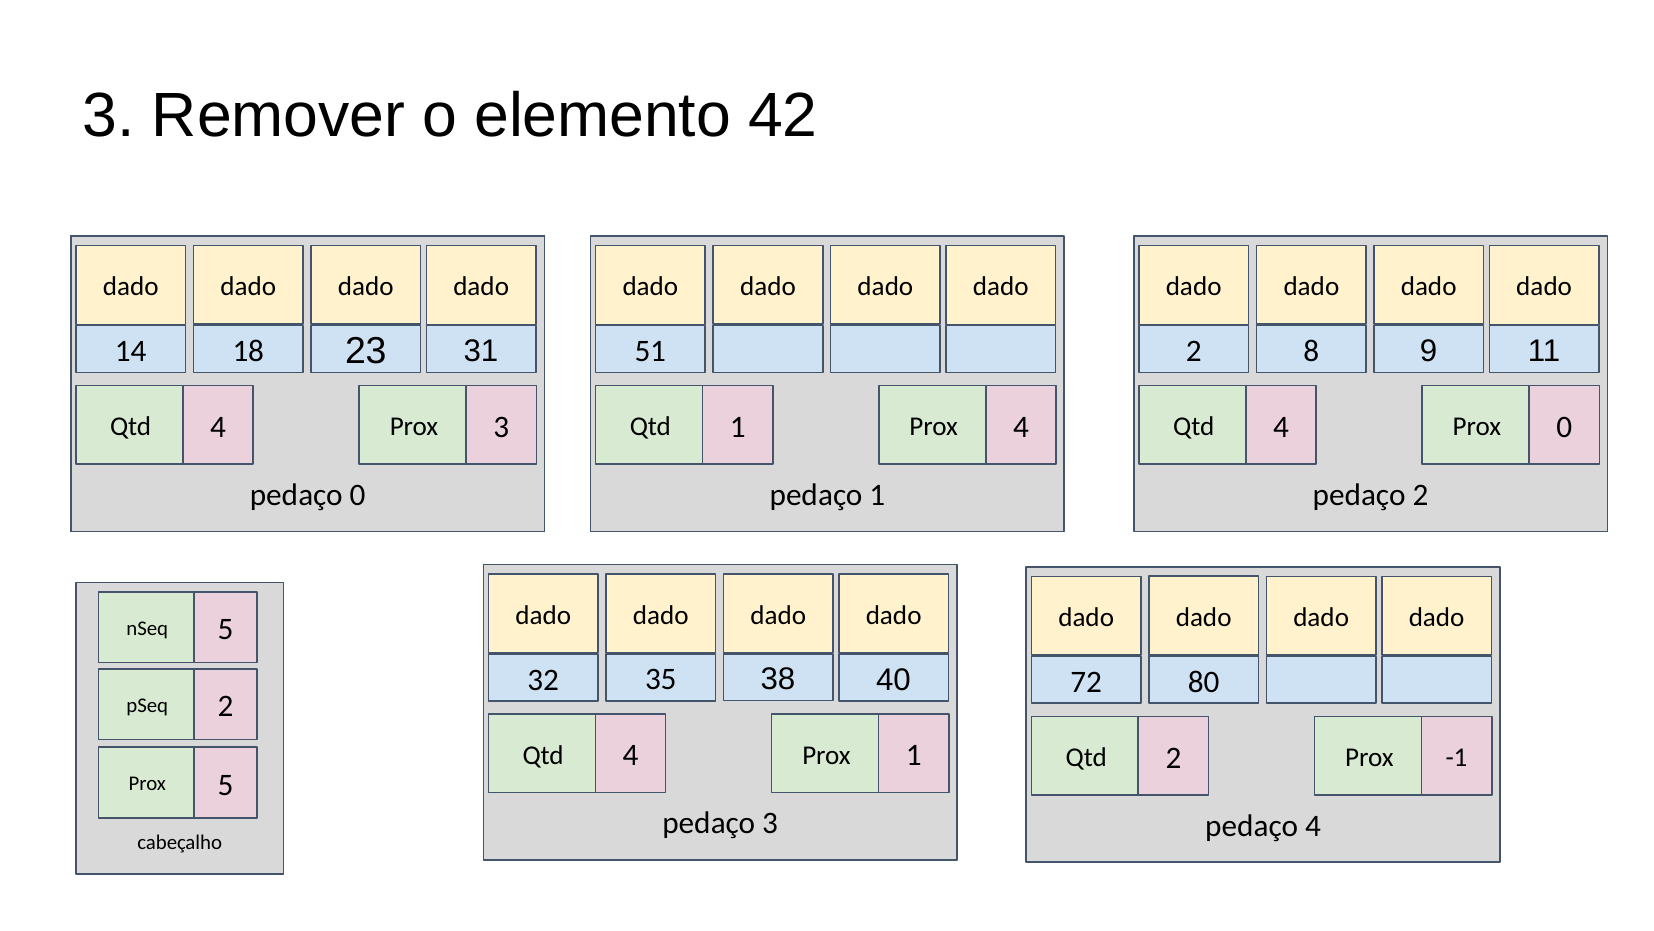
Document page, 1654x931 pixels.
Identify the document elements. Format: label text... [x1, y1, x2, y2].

text_box pedaço 4 [1026, 566, 1500, 863]
text_box 14 [75, 325, 186, 373]
text_box 38 [723, 653, 833, 701]
text_box Qtd [1138, 385, 1245, 465]
text_box 4 [595, 713, 666, 793]
text_box 3 [466, 385, 537, 465]
text_box 5 [193, 591, 257, 663]
text_box 51 [595, 325, 706, 373]
text_box dado [1489, 245, 1599, 325]
text_box Prox [771, 713, 878, 793]
text_box 31 [426, 325, 536, 373]
text_box dado [595, 245, 706, 325]
text_box 5 [193, 747, 257, 818]
text_box dado [1148, 576, 1259, 655]
text_box dado [310, 245, 421, 325]
text_box 2 [1138, 716, 1209, 795]
text_box -1 [1421, 716, 1492, 795]
text_box 9 [1373, 325, 1484, 373]
text_box [830, 325, 941, 373]
text_box 1 [878, 713, 949, 793]
text_box 11 [1489, 325, 1599, 373]
text_box [1381, 656, 1492, 704]
text_box [946, 325, 1056, 373]
text_box dado [838, 574, 949, 653]
text_box cabeçalho [76, 582, 284, 875]
text_box 0 [1529, 385, 1600, 465]
text_box 1 [702, 385, 773, 465]
text_box Prox [98, 747, 193, 818]
text_box [713, 325, 823, 373]
text_box Qtd [75, 385, 182, 465]
text_box dado [723, 574, 833, 653]
text_box Prox [1422, 385, 1529, 465]
text_box pSeq [98, 668, 193, 740]
text_box dado [946, 245, 1056, 325]
text_box 32 [488, 654, 598, 701]
text_box 4 [985, 385, 1057, 465]
text_box dado [713, 245, 823, 325]
text_box Qtd [1031, 716, 1138, 795]
text_box 2 [1138, 325, 1249, 373]
text_box 2 [193, 668, 257, 740]
text_box dado [75, 245, 186, 325]
text_box pedaço 1 [590, 236, 1065, 532]
text_box 40 [838, 654, 949, 701]
text_box pedaço 2 [1133, 236, 1608, 532]
text_box Prox [359, 385, 466, 465]
text_box 72 [1031, 656, 1141, 704]
text_box 4 [1245, 385, 1317, 465]
text_box [1266, 656, 1376, 704]
text_box 18 [193, 325, 304, 373]
text_box 23 [310, 325, 421, 373]
text_box Prox [878, 385, 985, 465]
text_box Qtd [488, 713, 595, 793]
text_box dado [1031, 576, 1141, 656]
text_box dado [193, 245, 304, 325]
text_box 8 [1256, 325, 1367, 373]
text_box dado [1138, 245, 1249, 325]
text_box Prox [1314, 716, 1421, 795]
text_box 4 [182, 385, 254, 465]
text_box dado [1256, 245, 1367, 325]
text_box Qtd [595, 385, 702, 465]
text_box dado [426, 245, 536, 325]
text_box dado [605, 573, 716, 653]
text_box dado [1266, 576, 1376, 655]
text_box pedaço 0 [70, 236, 545, 532]
text_box dado [1381, 576, 1492, 656]
text_box 35 [605, 653, 716, 701]
text_box nSeq [98, 591, 193, 663]
text_box 80 [1148, 656, 1259, 704]
text_box dado [830, 245, 941, 325]
text_box dado [488, 574, 598, 653]
text_box pedaço 3 [483, 564, 957, 860]
text_box dado [1373, 245, 1484, 325]
title 3. Remover o elemento 42 [82, 37, 1571, 193]
